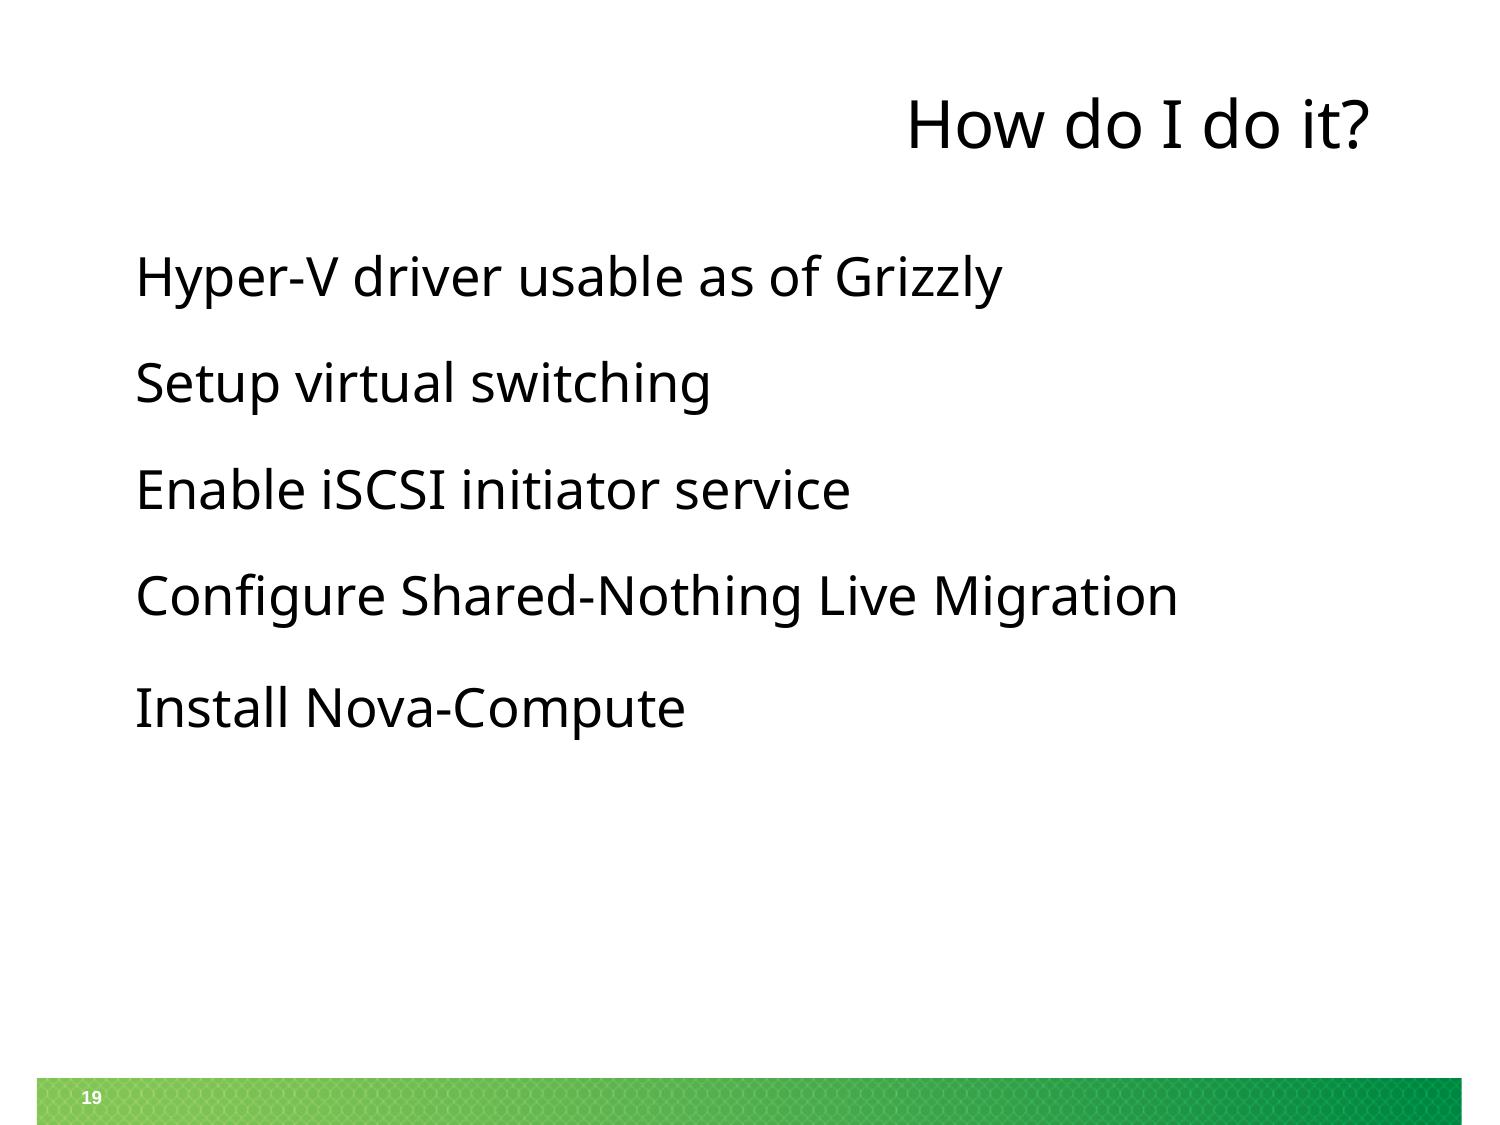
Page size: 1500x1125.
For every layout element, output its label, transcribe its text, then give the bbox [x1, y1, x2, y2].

list Configure Shared-Nothing Live Migration [135, 557, 1372, 642]
picture [36, 1078, 1462, 1125]
list Setup virtual switching [135, 344, 1372, 437]
list Install Nova-Compute [135, 669, 1372, 762]
list Enable iSCSI initiator service [135, 451, 1372, 528]
title How do I do it? [135, 41, 1372, 204]
list Hyper-V driver usable as of Grizzly [135, 238, 1372, 330]
